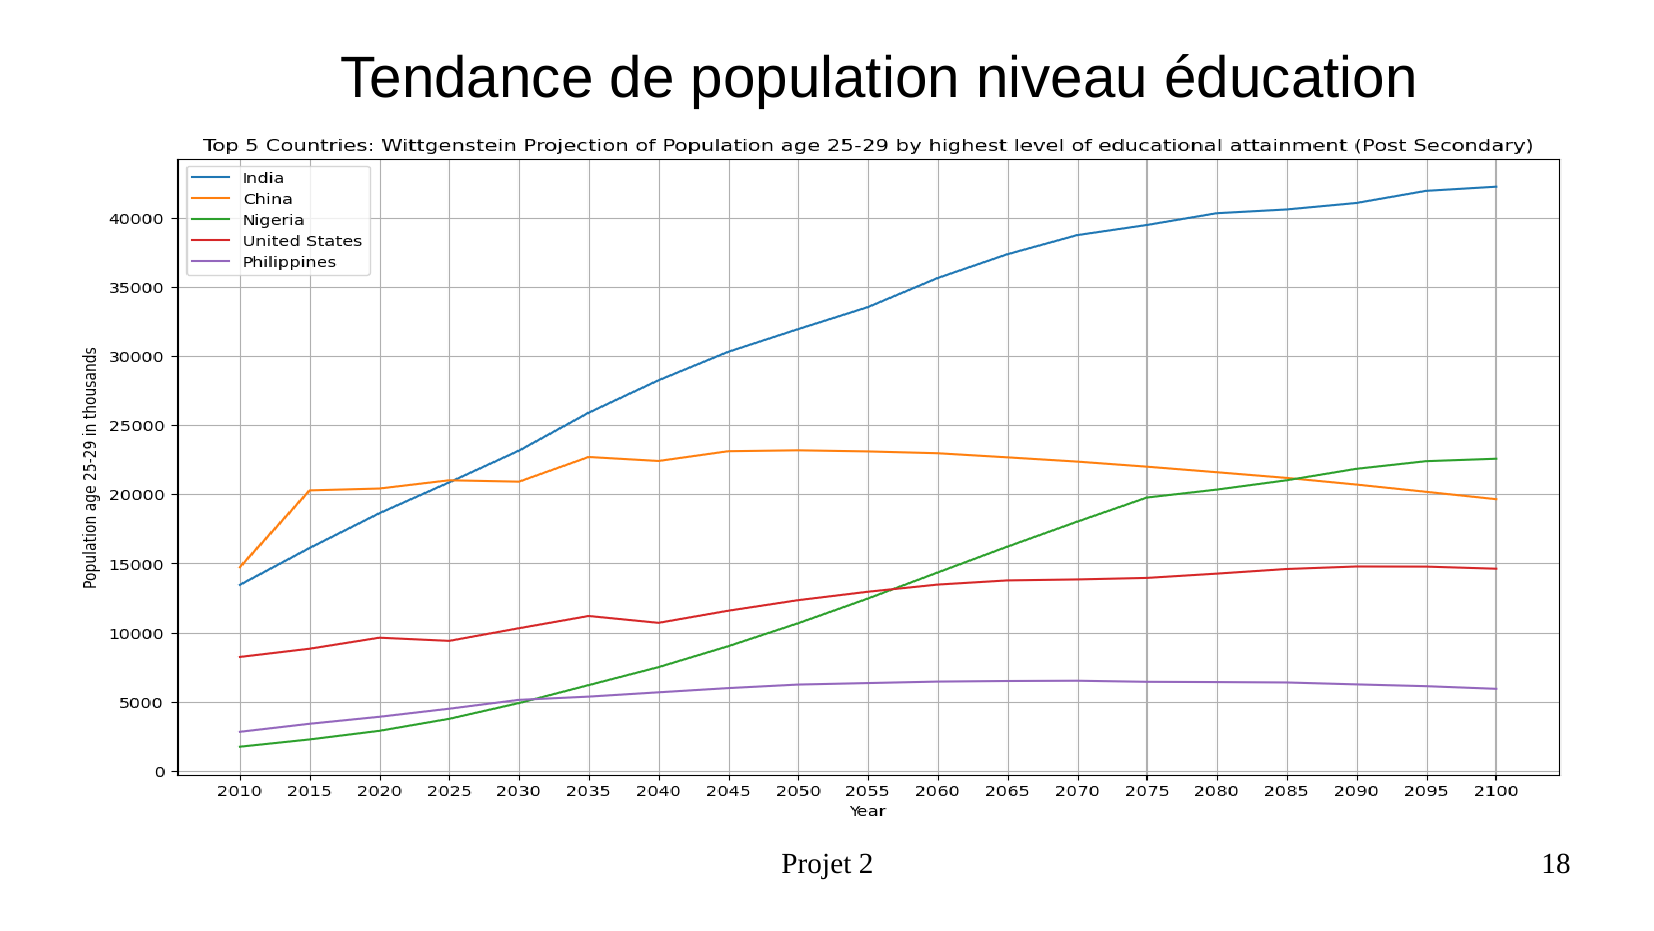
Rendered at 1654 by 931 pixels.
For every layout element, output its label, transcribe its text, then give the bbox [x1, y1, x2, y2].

picture [71, 129, 1571, 827]
title Tendance de population niveau éducation [330, 11, 1430, 129]
